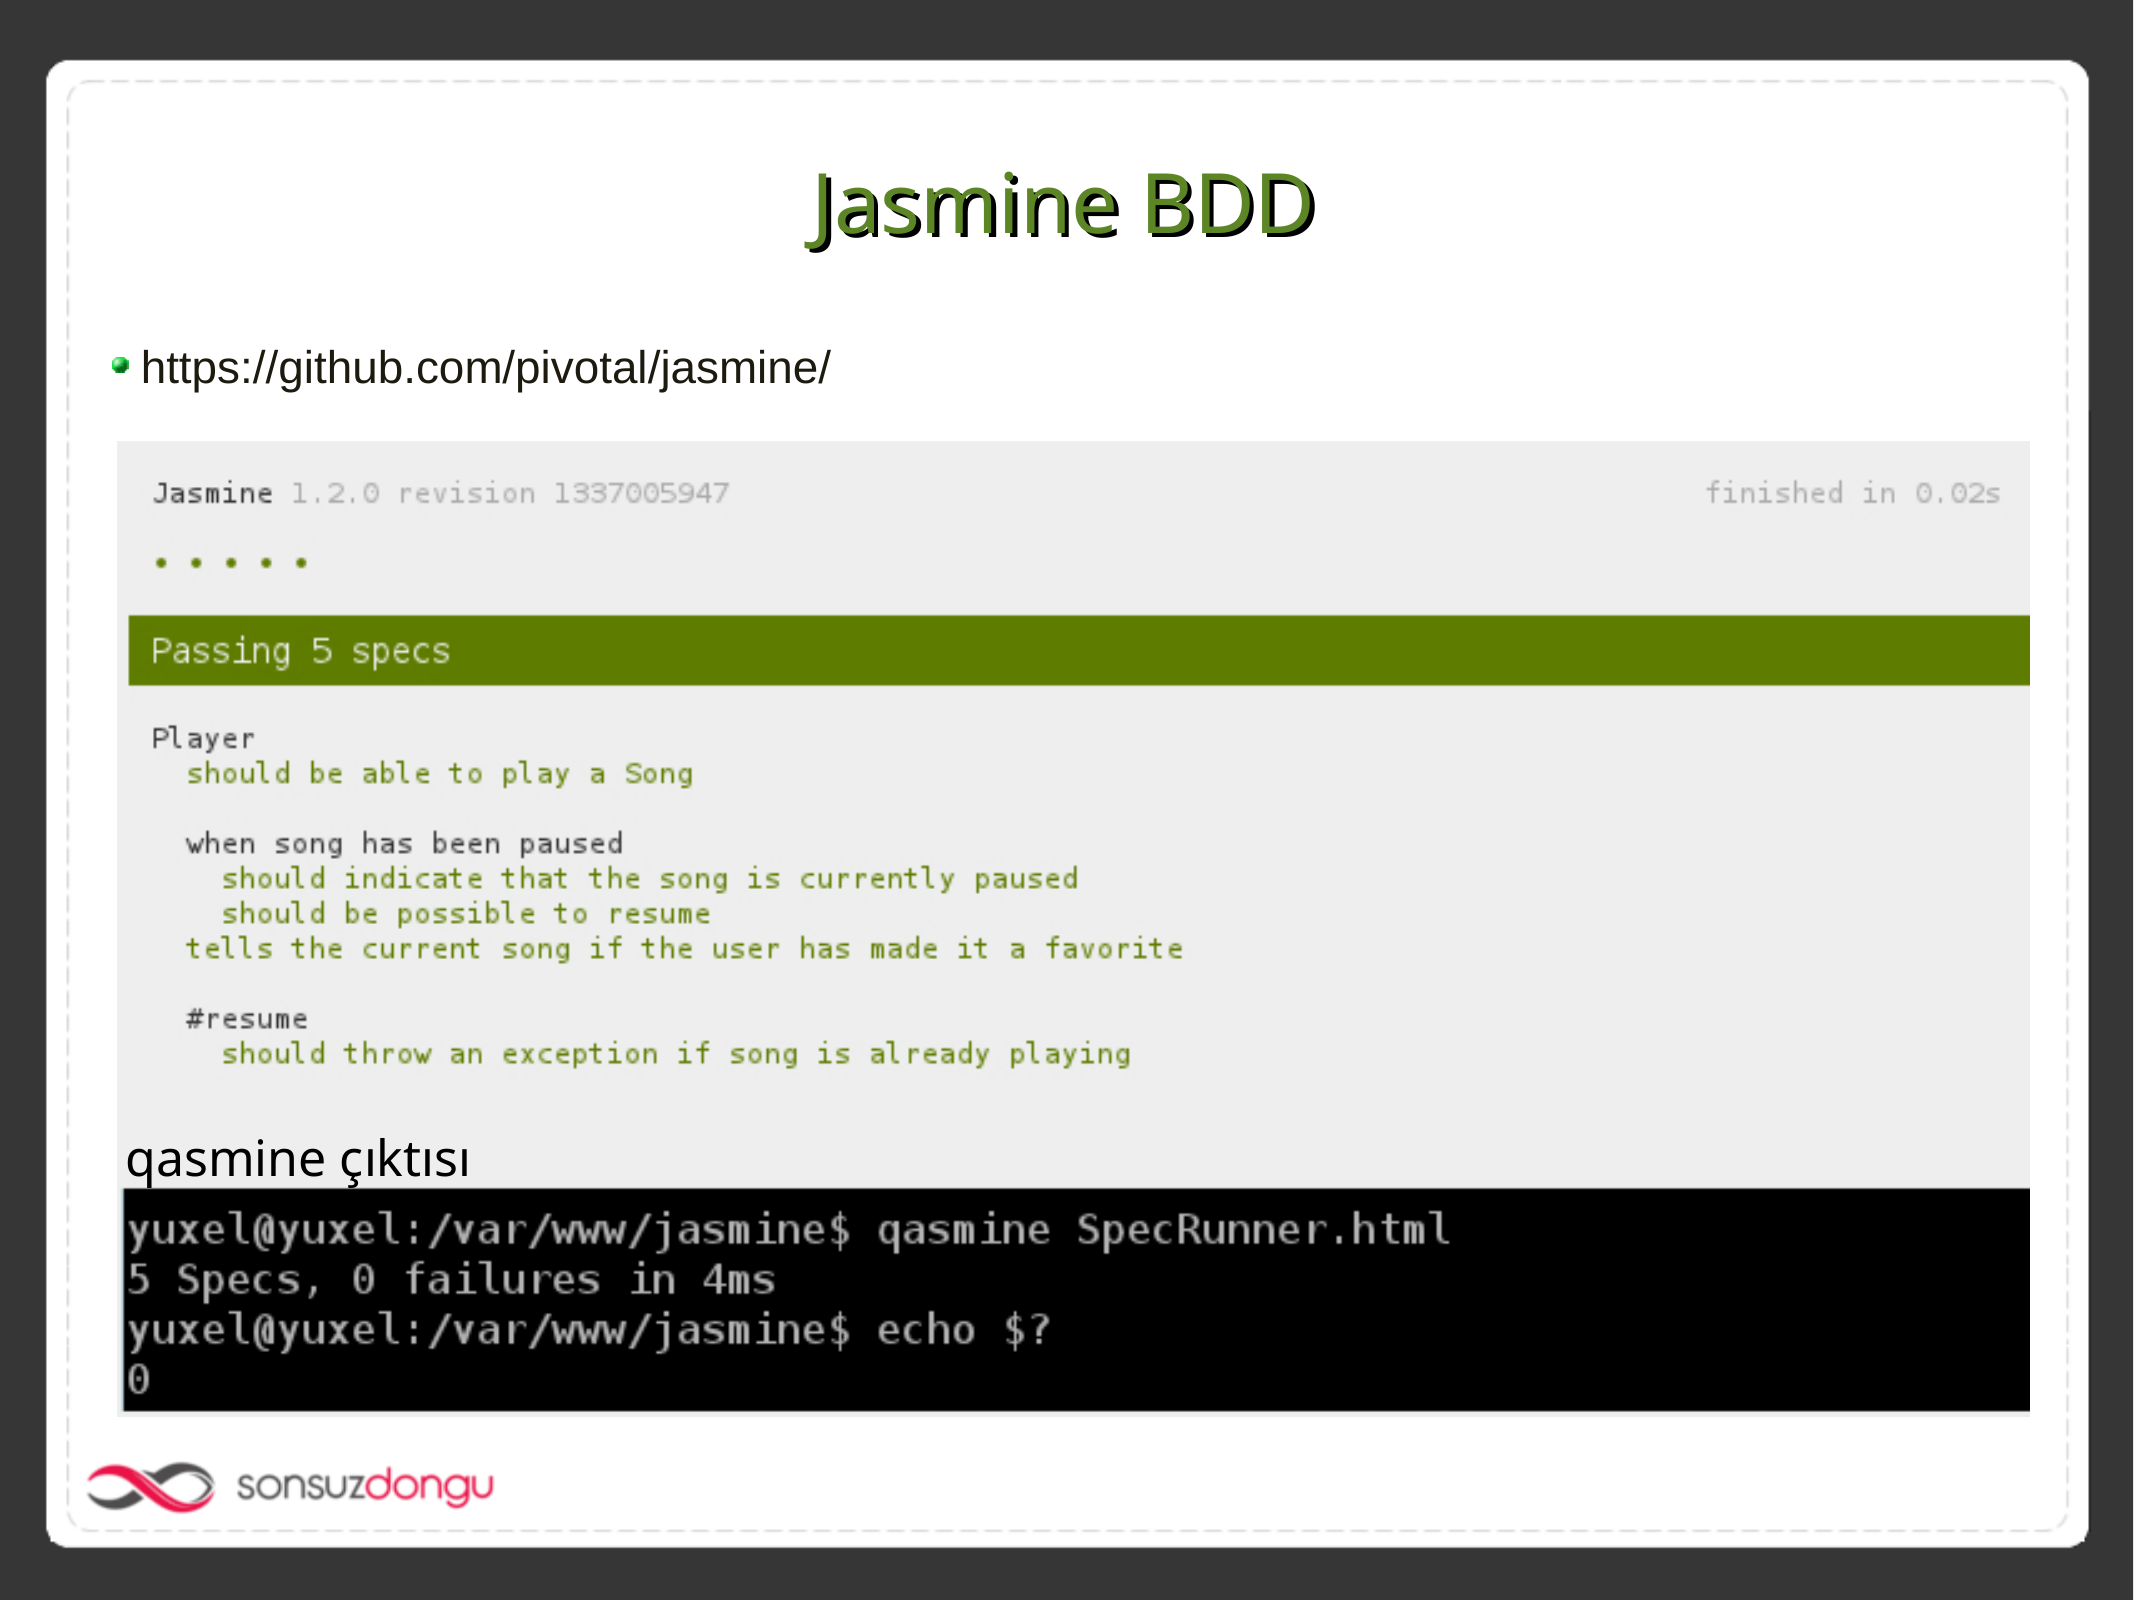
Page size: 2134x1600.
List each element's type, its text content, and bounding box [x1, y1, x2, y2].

picture [0, 0, 2134, 1600]
text_box qasmine çıktısı [110, 1119, 861, 1264]
text_box https://github.com/pivotal/jasmine/ [112, 337, 832, 393]
text_box Jasmine BDD [811, 150, 1317, 251]
